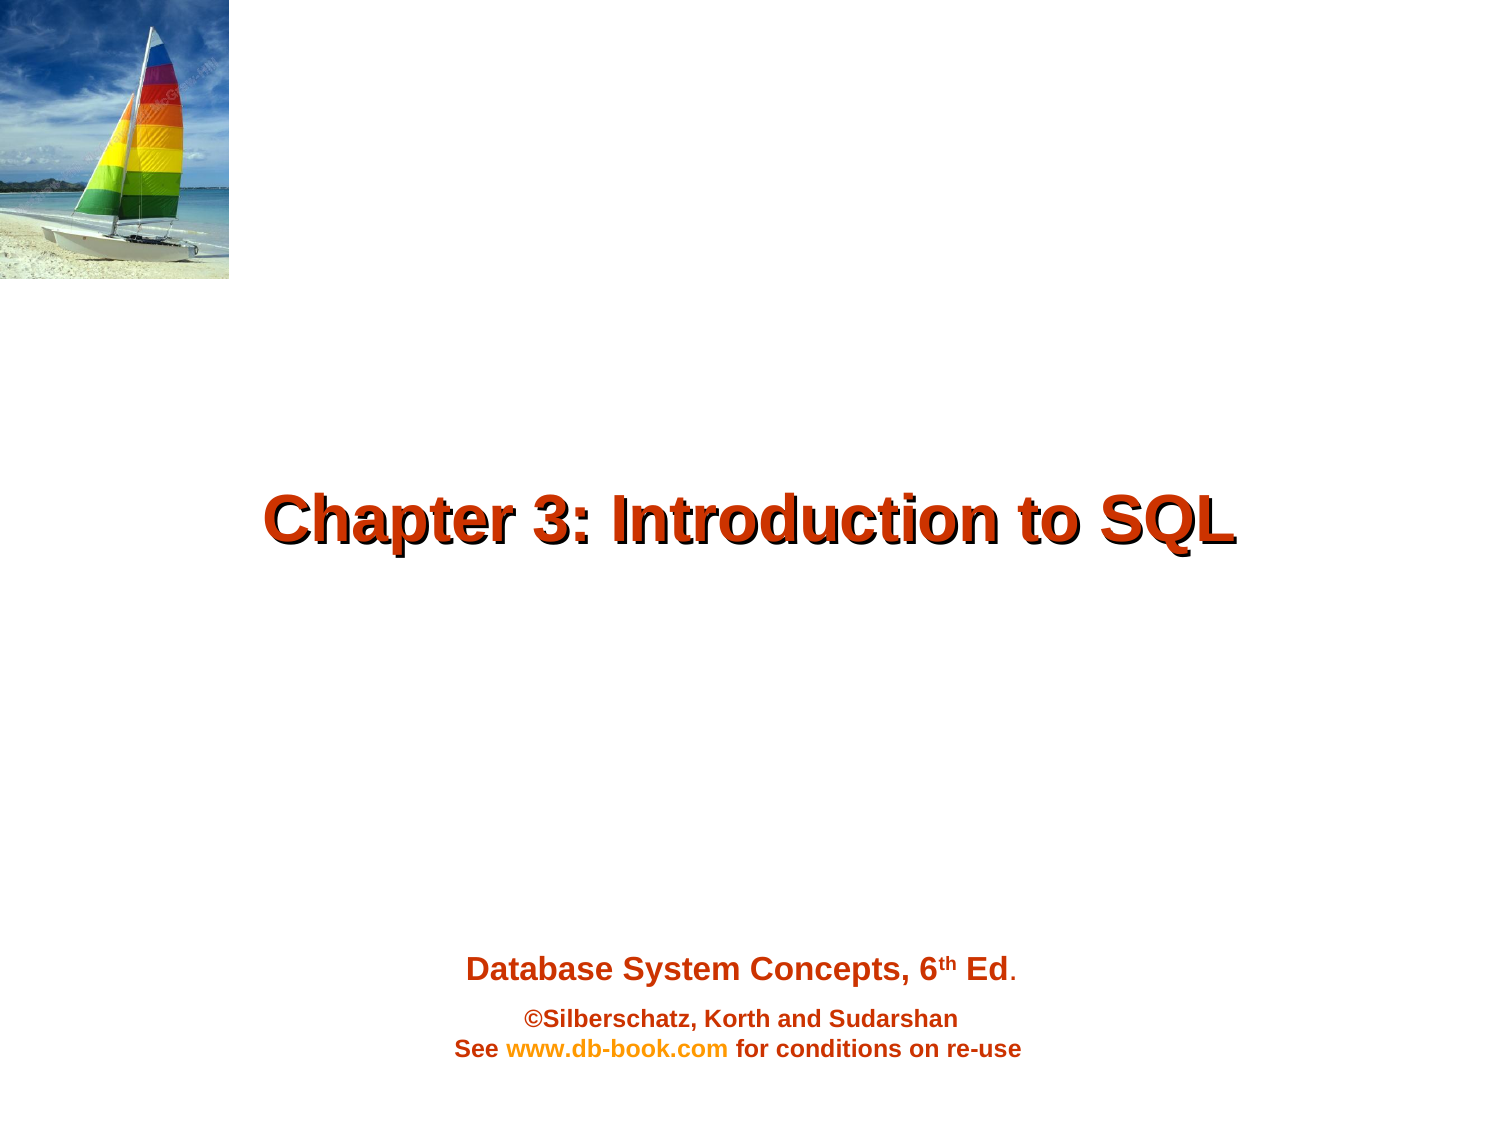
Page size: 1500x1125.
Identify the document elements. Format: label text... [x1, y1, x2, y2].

title Chapter 3: Introduction to SQL [112, 374, 1388, 563]
picture [0, 0, 229, 279]
